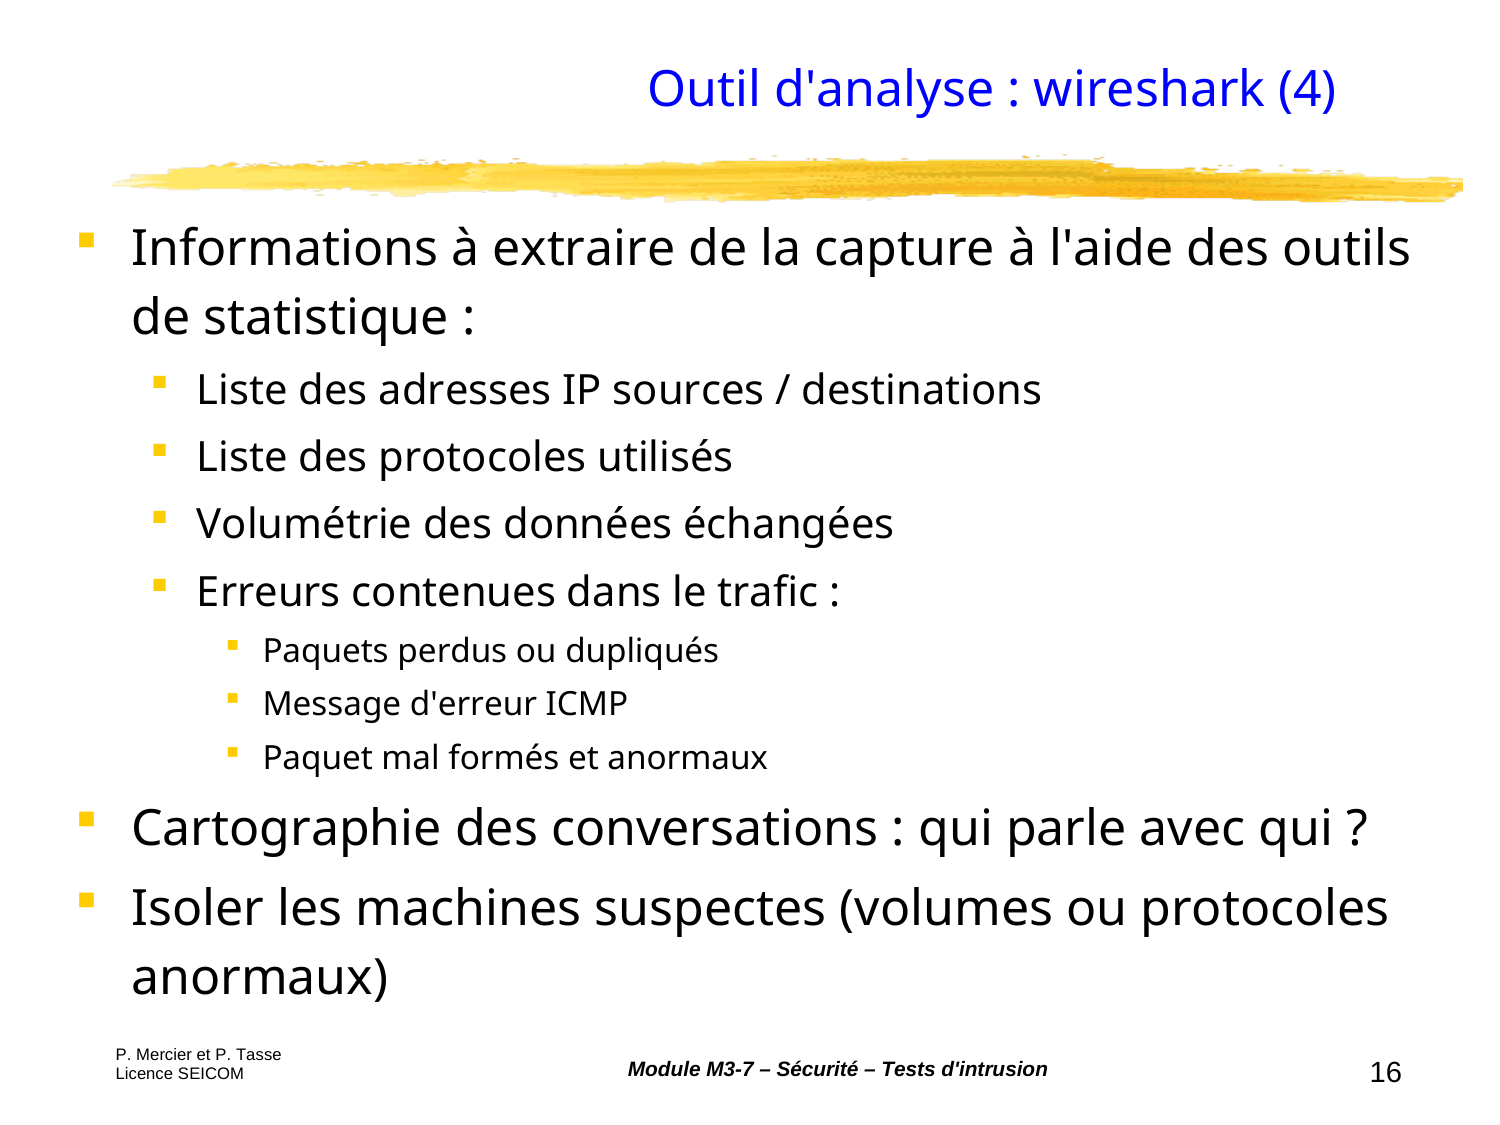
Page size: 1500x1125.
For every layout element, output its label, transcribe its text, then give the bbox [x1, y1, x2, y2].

list Informations à extraire de la capture à l'aide des outils de statistique : Liste des adresses IP sources / destinations Liste des protocoles utilisés Volumétrie des données échangées Erreurs contenues dans le trafic : Paquets perdus ou dupliqués Message d'erreur ICMP Paquet mal formés et anormaux Cartographie des conversations : qui parle avec qui ? Isoler les machines suspectes (volumes ou protocoles anormaux) [74, 212, 1417, 969]
title Outil d'analyse : wireshark (4) [62, 44, 1338, 131]
picture [112, 149, 1463, 213]
